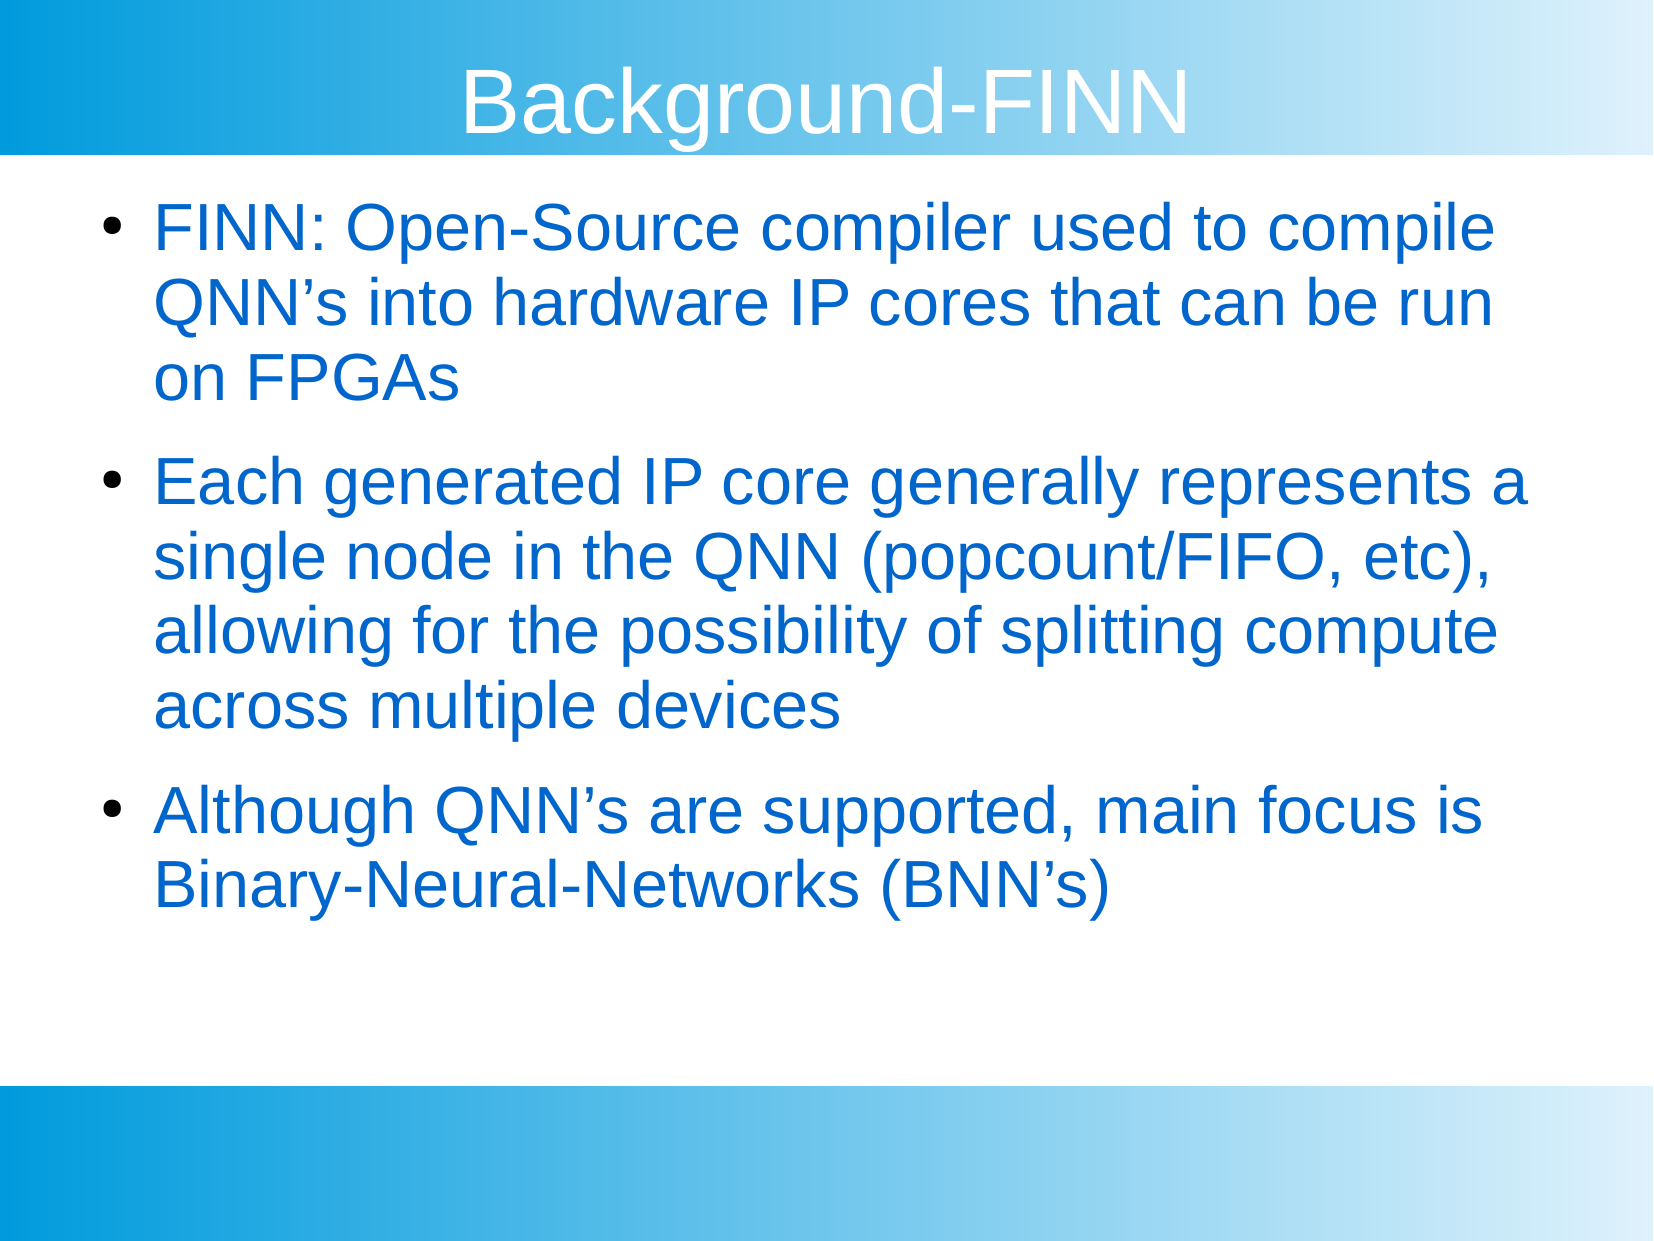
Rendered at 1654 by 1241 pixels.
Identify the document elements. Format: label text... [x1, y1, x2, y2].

title Background-FINN [82, 49, 1571, 155]
list FINN: Open-Source compiler used to compile QNN’s into hardware IP cores that can be run on FPGAs Each generated IP core generally represents a single node in the QNN (popcount/FIFO, etc), allowing for the possibility of splitting compute across multiple devices Although QNN’s are supported, main focus is Binary-Neural-Networks (BNN’s) [82, 190, 1571, 934]
